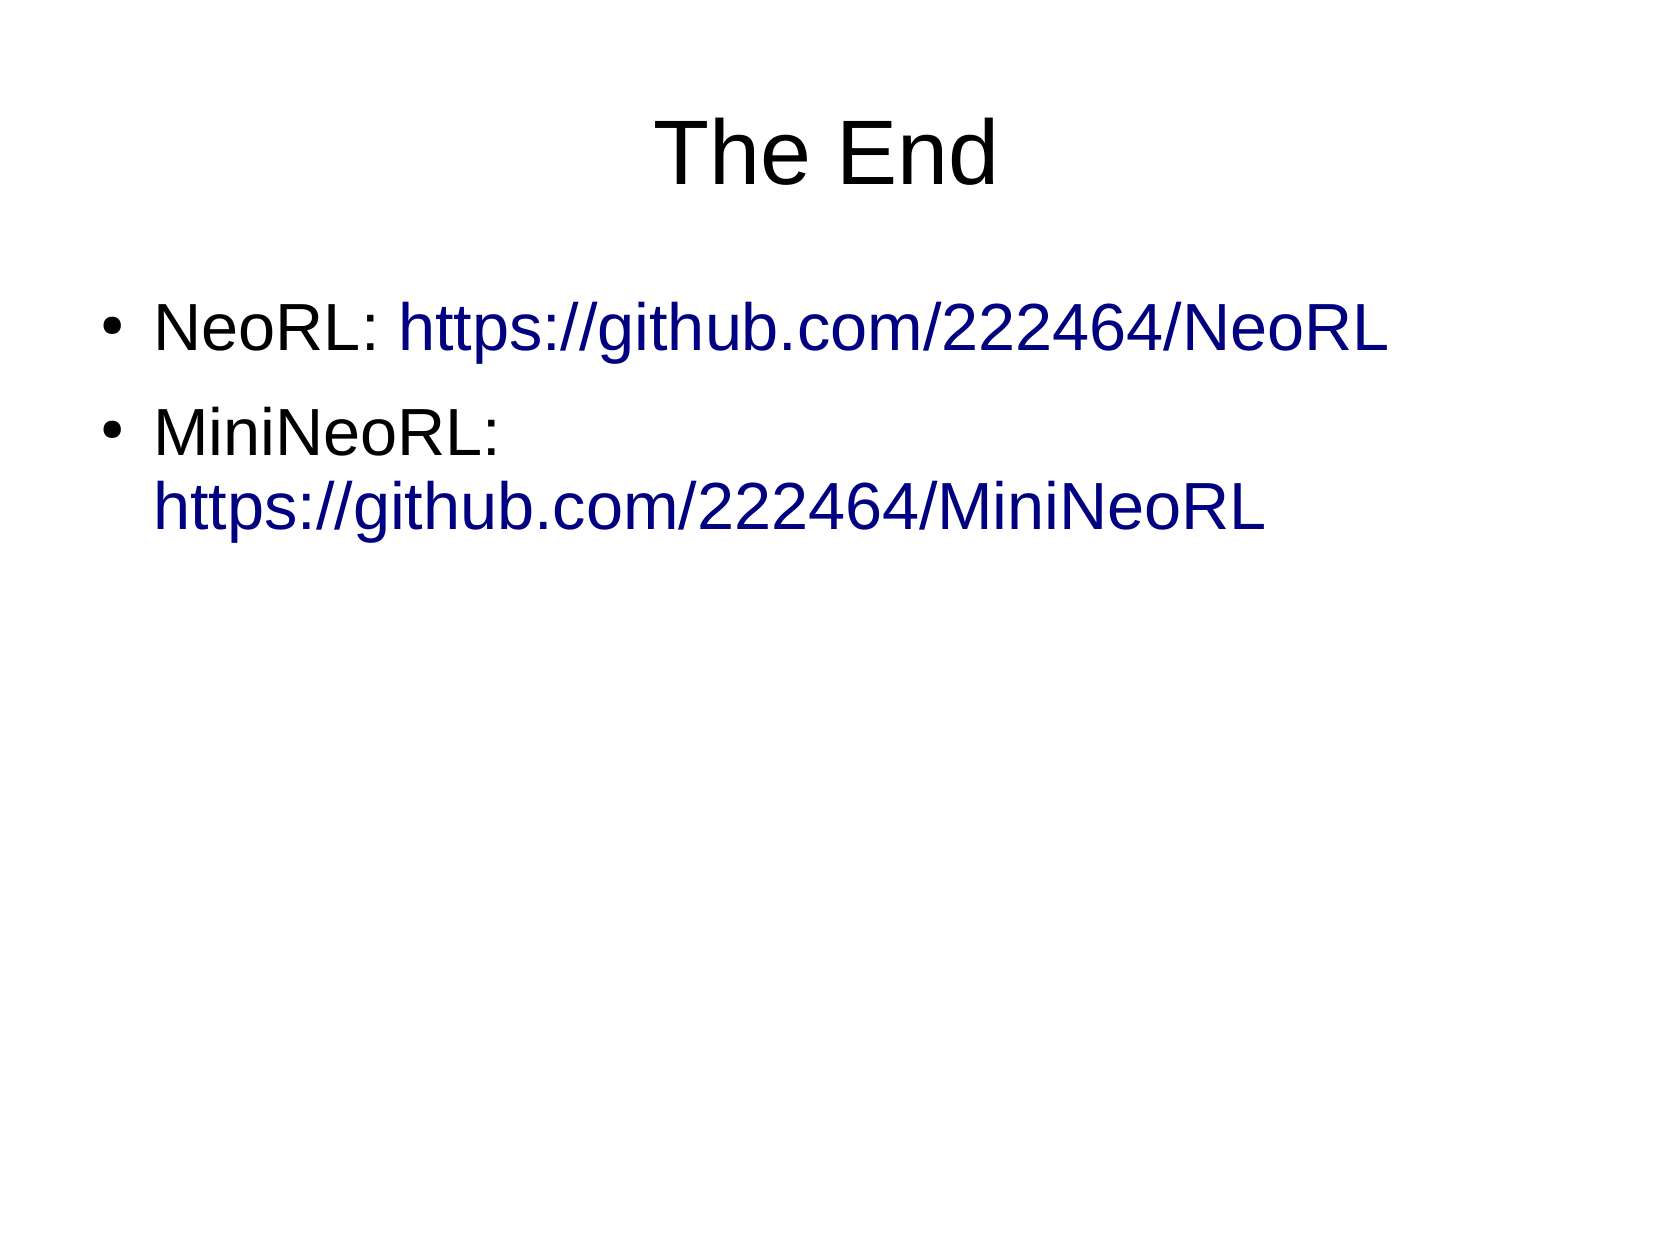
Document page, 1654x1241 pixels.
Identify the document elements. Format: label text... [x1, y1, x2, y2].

list NeoRL: https://github.com/222464/NeoRL MiniNeoRL: https://github.com/222464/MiniNeoRL [82, 290, 1571, 1109]
title The End [82, 49, 1571, 257]
